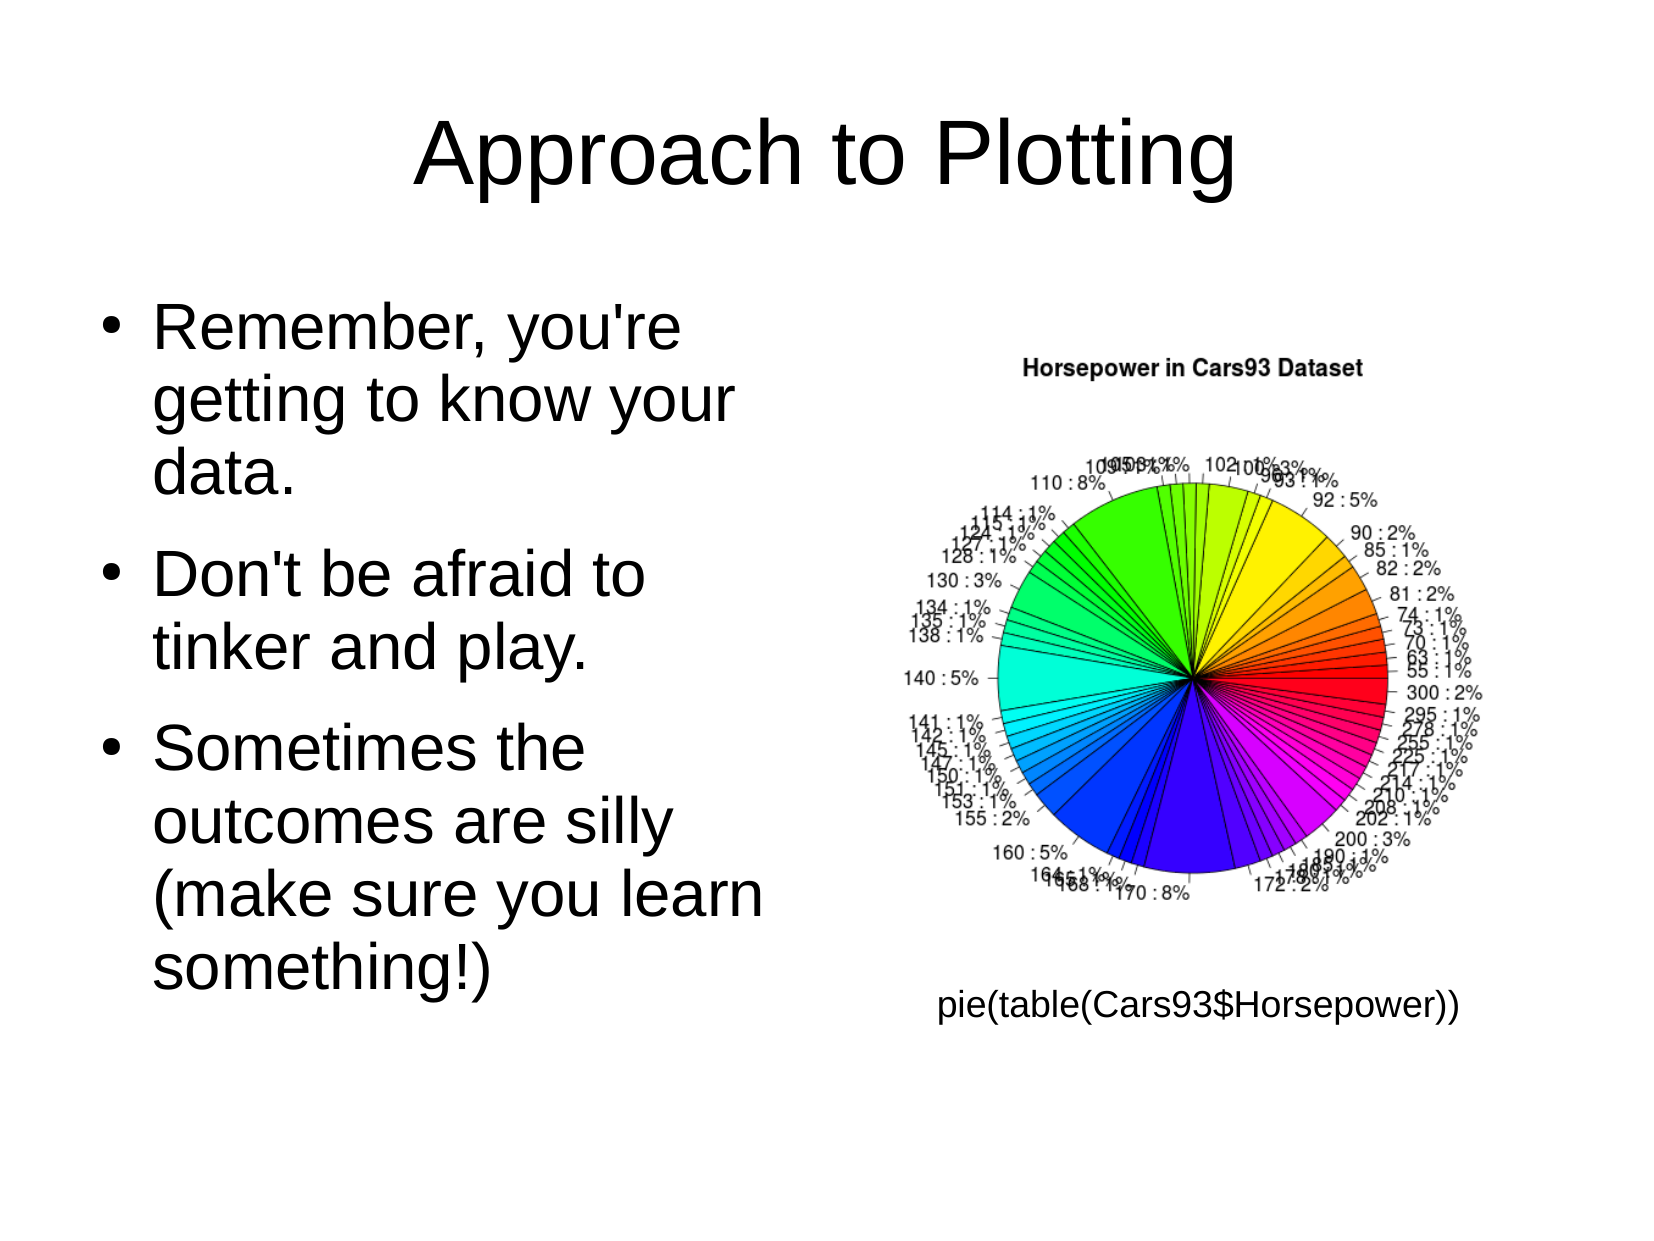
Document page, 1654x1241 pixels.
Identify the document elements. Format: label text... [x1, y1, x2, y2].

text_box pie(table(Cars93$Horsepower)) [922, 975, 1476, 1033]
list Remember, you're getting to know your data. Don't be afraid to tinker and play. Sometimes the outcomes are silly (make sure you learn something!) [82, 290, 793, 1010]
picture [854, 319, 1485, 944]
title Approach to Plotting [82, 49, 1571, 257]
